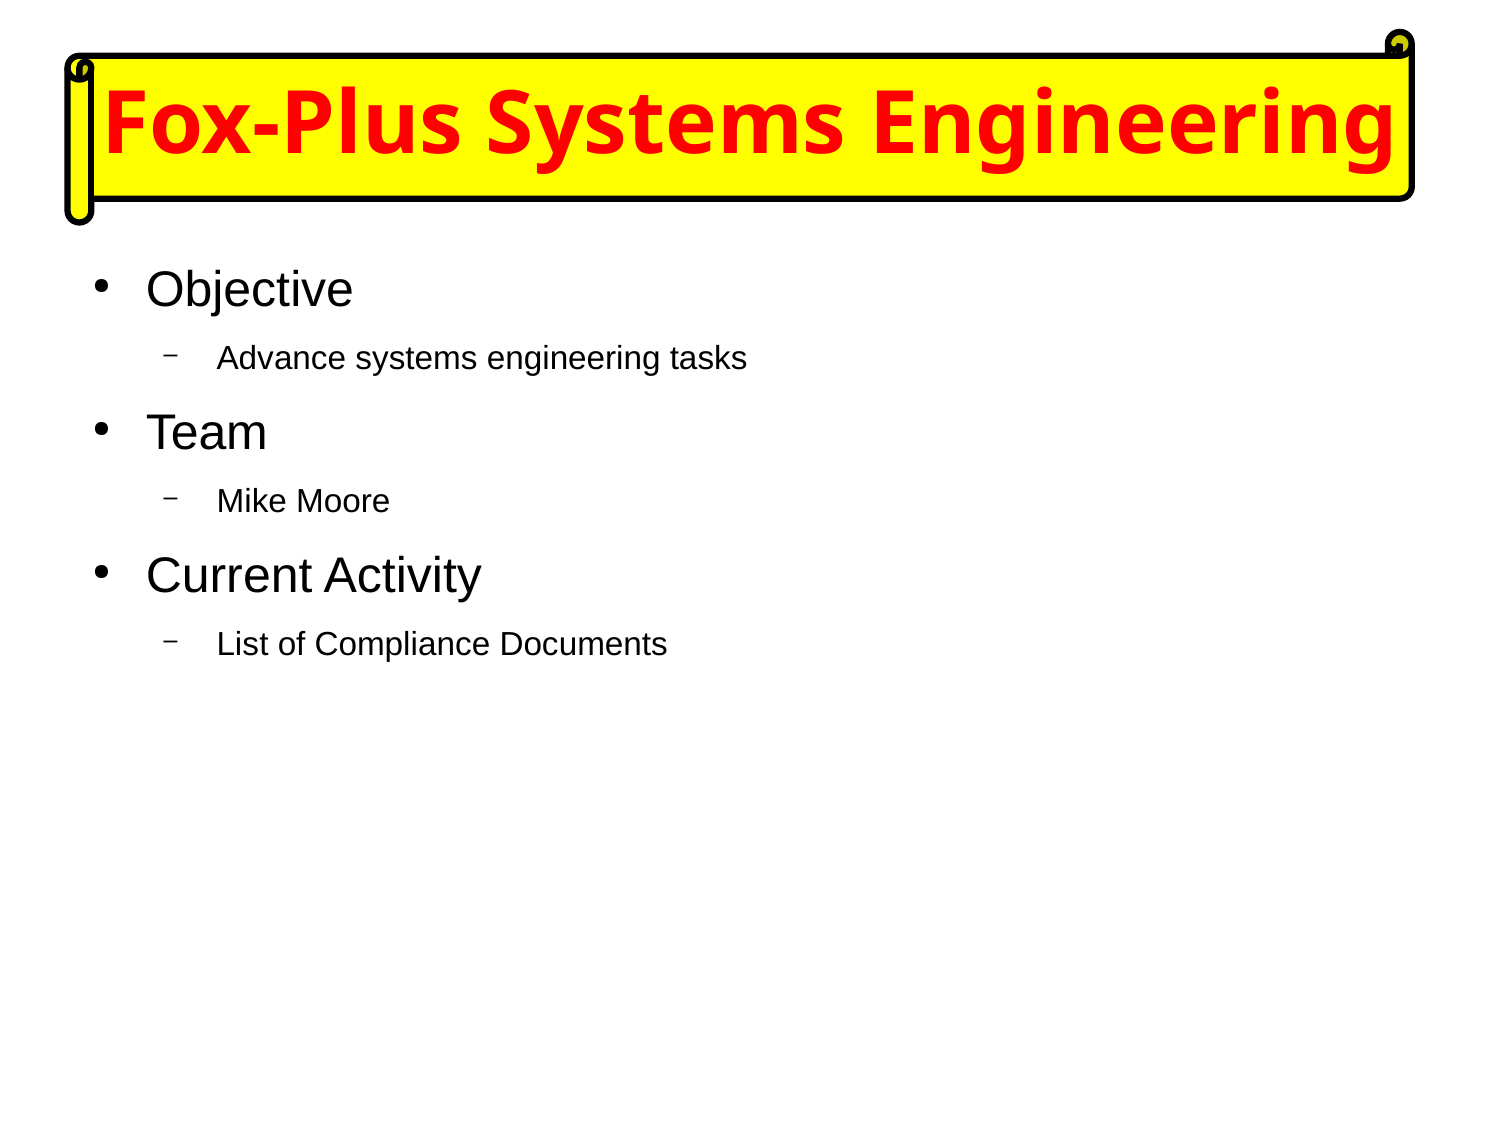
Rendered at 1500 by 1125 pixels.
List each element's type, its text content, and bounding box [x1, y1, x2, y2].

text_box [72, 31, 1412, 58]
text_box [67, 179, 1412, 223]
text_box Fox-Plus Systems Engineering [0, 58, 1500, 179]
list Objective Advance systems engineering tasks Team Mike Moore Current Activity List of Compliance Documents [75, 263, 1425, 916]
